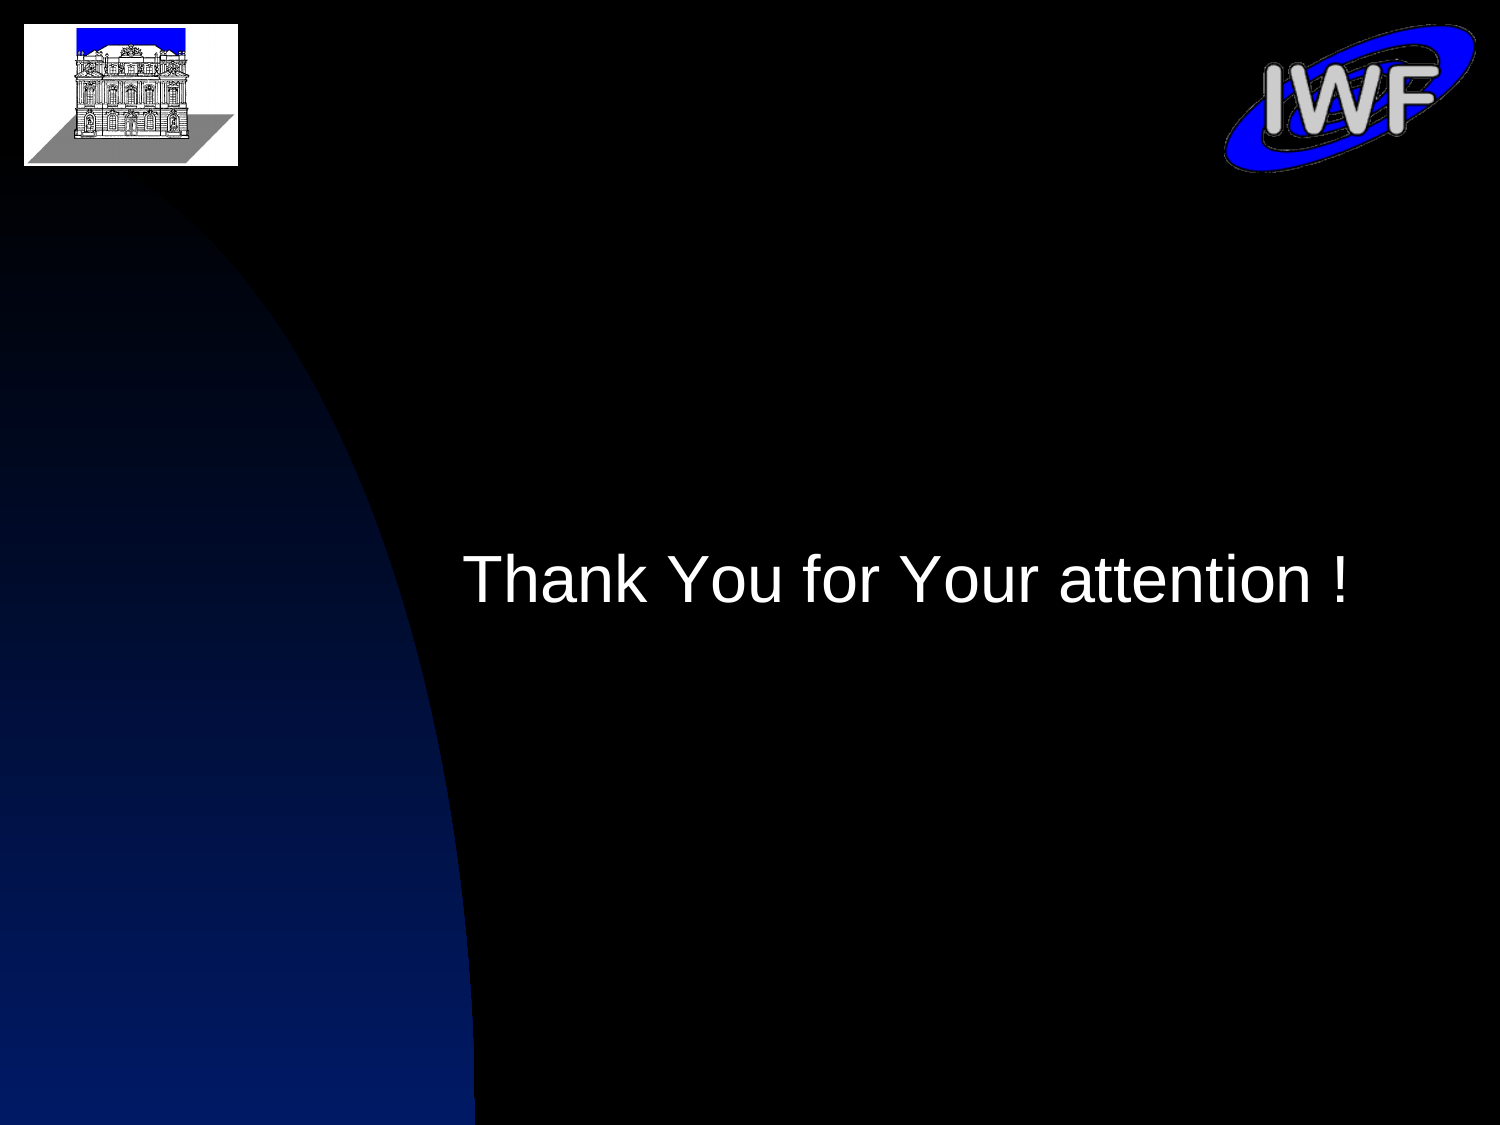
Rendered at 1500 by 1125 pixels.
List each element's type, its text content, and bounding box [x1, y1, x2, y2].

subtitle Thank You for Your attention ! [462, 249, 1463, 910]
picture [1224, 24, 1476, 173]
picture [24, 24, 238, 166]
